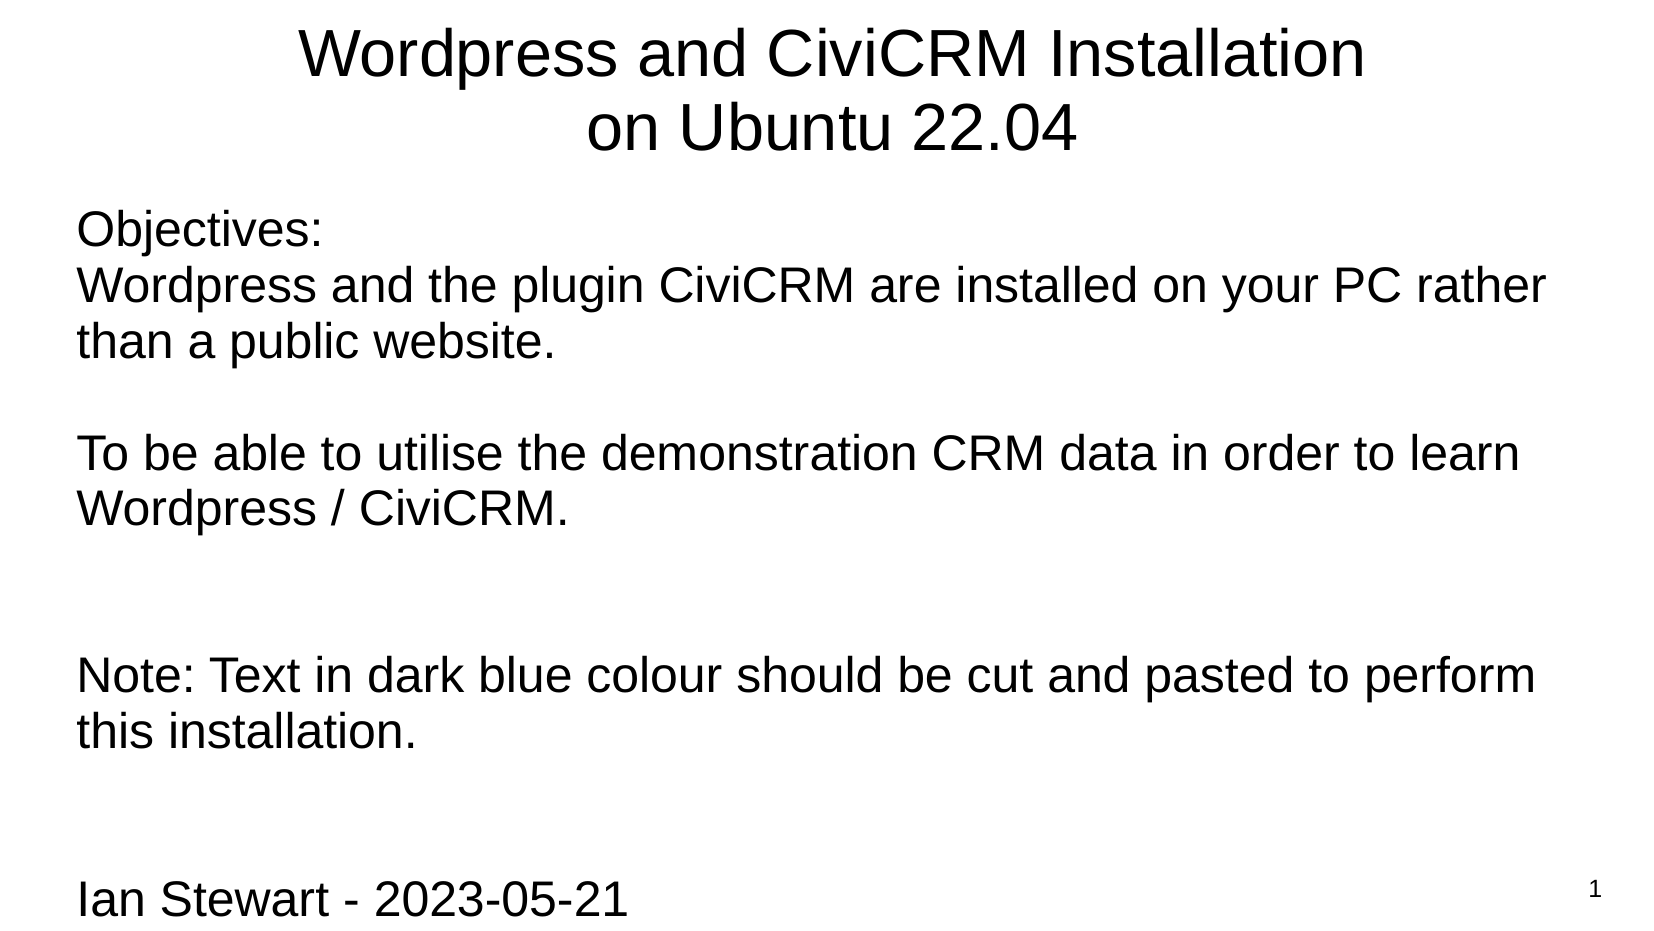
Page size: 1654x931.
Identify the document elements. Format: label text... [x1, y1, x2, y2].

title Wordpress and CiviCRM Installation on Ubuntu 22.04 [88, 15, 1577, 166]
subtitle Objectives: Wordpress and the plugin CiviCRM are installed on your PC rather than a public website. To be able to utilise the demonstration CRM data in order to learn Wordpress / CiviCRM. Note: Text in dark blue colour should be cut and pasted to perform this installation. Ian Stewart - 2023-05-21 [76, 201, 1565, 927]
text_box <number> [1573, 867, 1636, 911]
